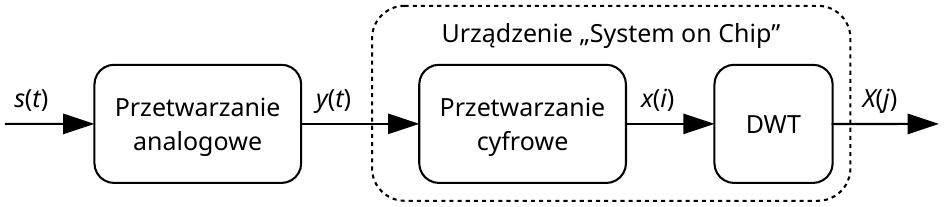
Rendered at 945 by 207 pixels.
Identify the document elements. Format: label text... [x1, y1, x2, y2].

text_box s(t) [5, 70, 57, 125]
text_box X(j) [850, 70, 910, 125]
text_box Przetwarzanie analogowe [94, 64, 302, 183]
text_box x(i) [631, 70, 684, 125]
text_box y(t) [307, 70, 361, 125]
text_box Urządzenie „System on Chip” [372, 5, 851, 201]
